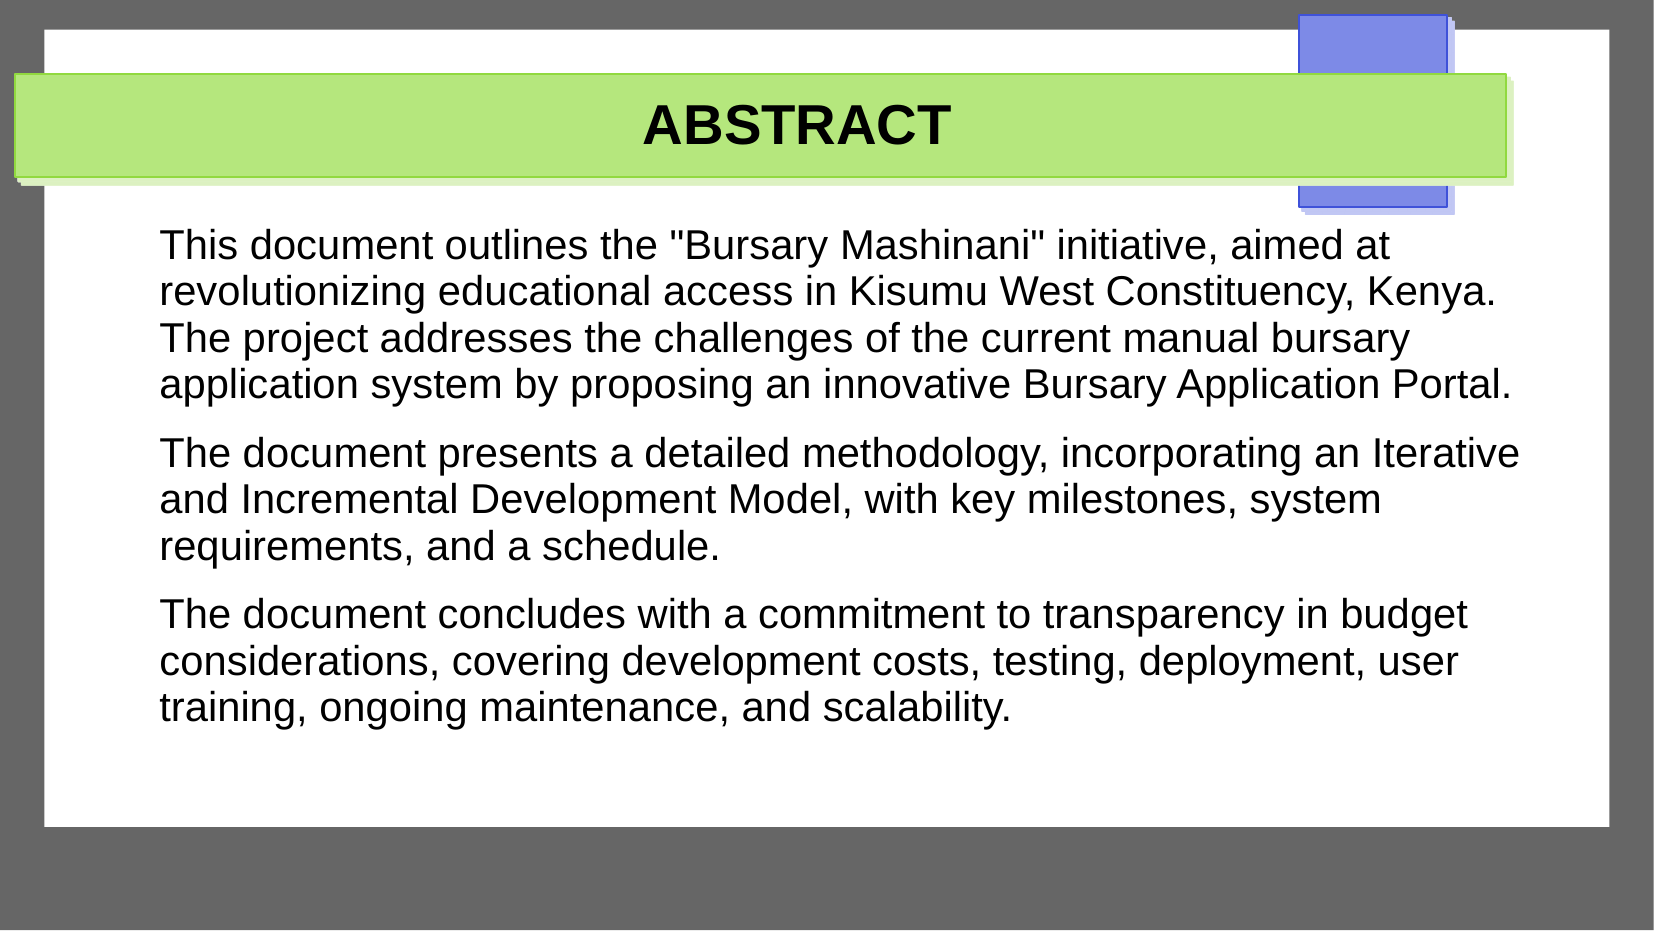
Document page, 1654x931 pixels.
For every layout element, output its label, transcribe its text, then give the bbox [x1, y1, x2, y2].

list This document outlines the "Bursary Mashinani" initiative, aimed at revolutionizing educational access in Kisumu West Constituency, Kenya. The project addresses the challenges of the current manual bursary application system by proposing an innovative Bursary Application Portal. The document presents a detailed methodology, incorporating an Iterative and Incremental Development Model, with key milestones, system requirements, and a schedule. The document concludes with a commitment to transparency in budget considerations, covering development costs, testing, deployment, user training, ongoing maintenance, and scalability. [88, 221, 1565, 813]
title ABSTRACT [88, 73, 1506, 178]
